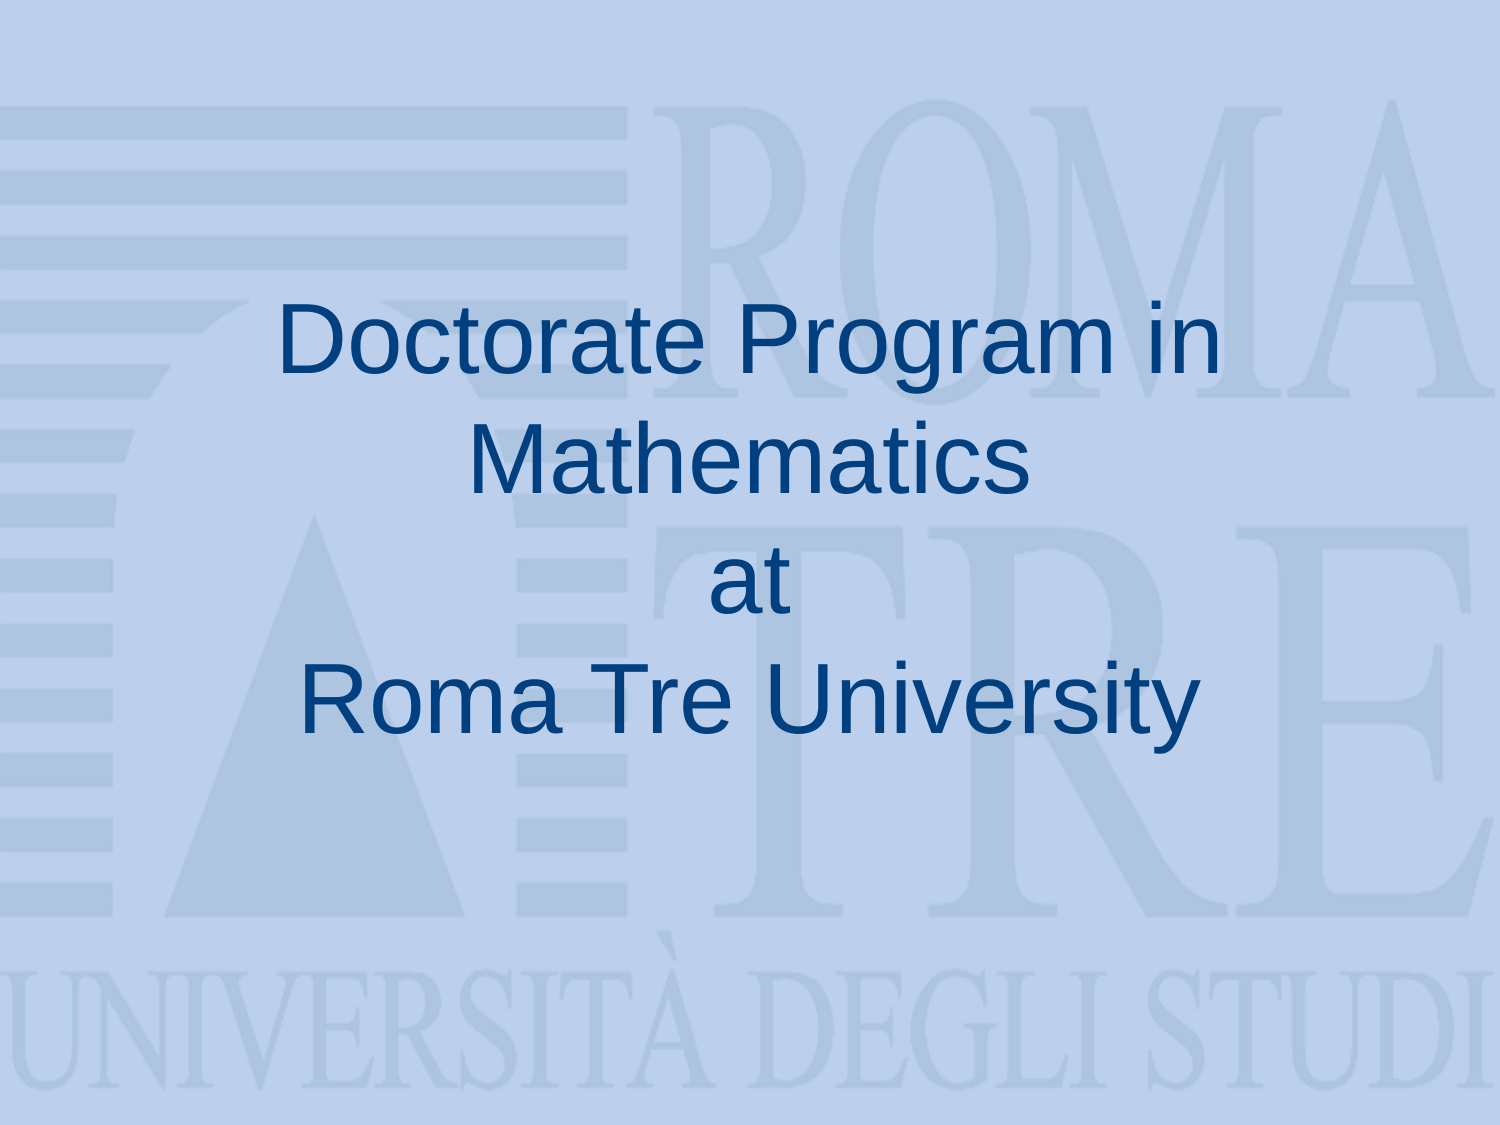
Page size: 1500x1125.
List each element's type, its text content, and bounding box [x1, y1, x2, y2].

picture [0, 0, 1500, 1125]
text_box Doctorate Program in Mathematics at Roma Tre University [112, 465, 1388, 681]
